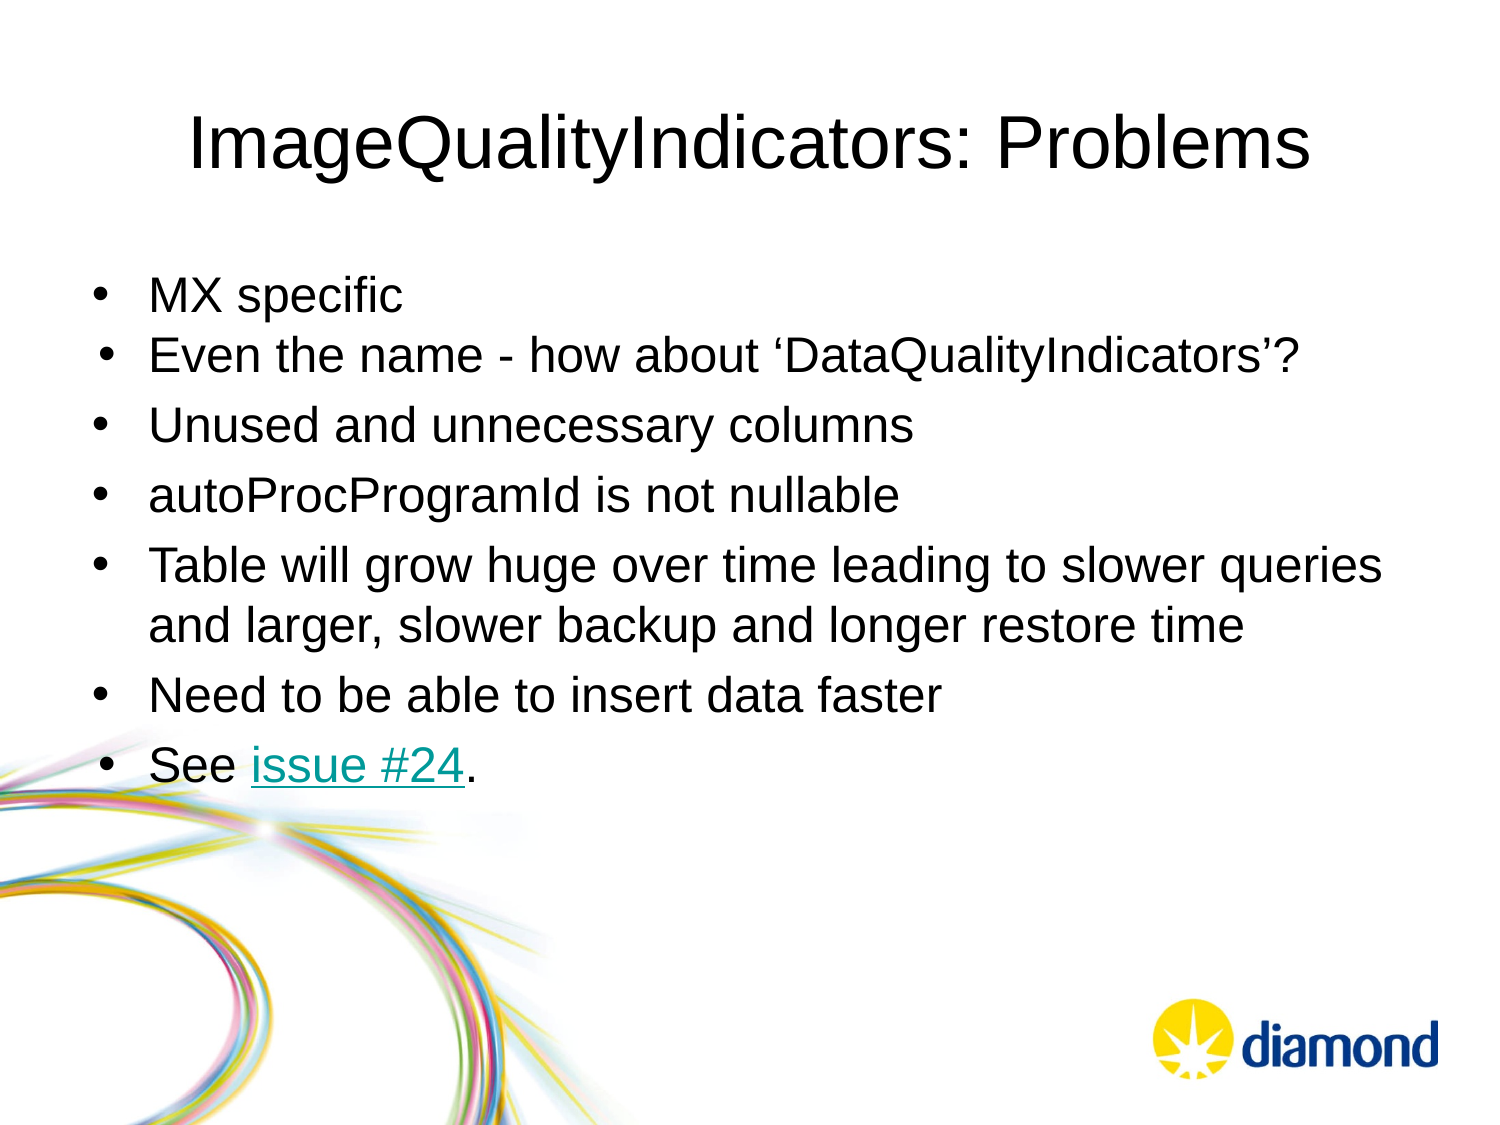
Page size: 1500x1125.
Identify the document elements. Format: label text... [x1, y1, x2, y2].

list MX specific Even the name - how about ‘DataQualityIndicators’? Unused and unnecessary columns autoProcProgramId is not nullable Table will grow huge over time leading to slower queries and larger, slower backup and longer restore time Need to be able to insert data faster See issue #24. [76, 255, 1427, 954]
picture [0, 587, 1438, 1125]
title ImageQualityIndicators: Problems [75, 45, 1425, 233]
